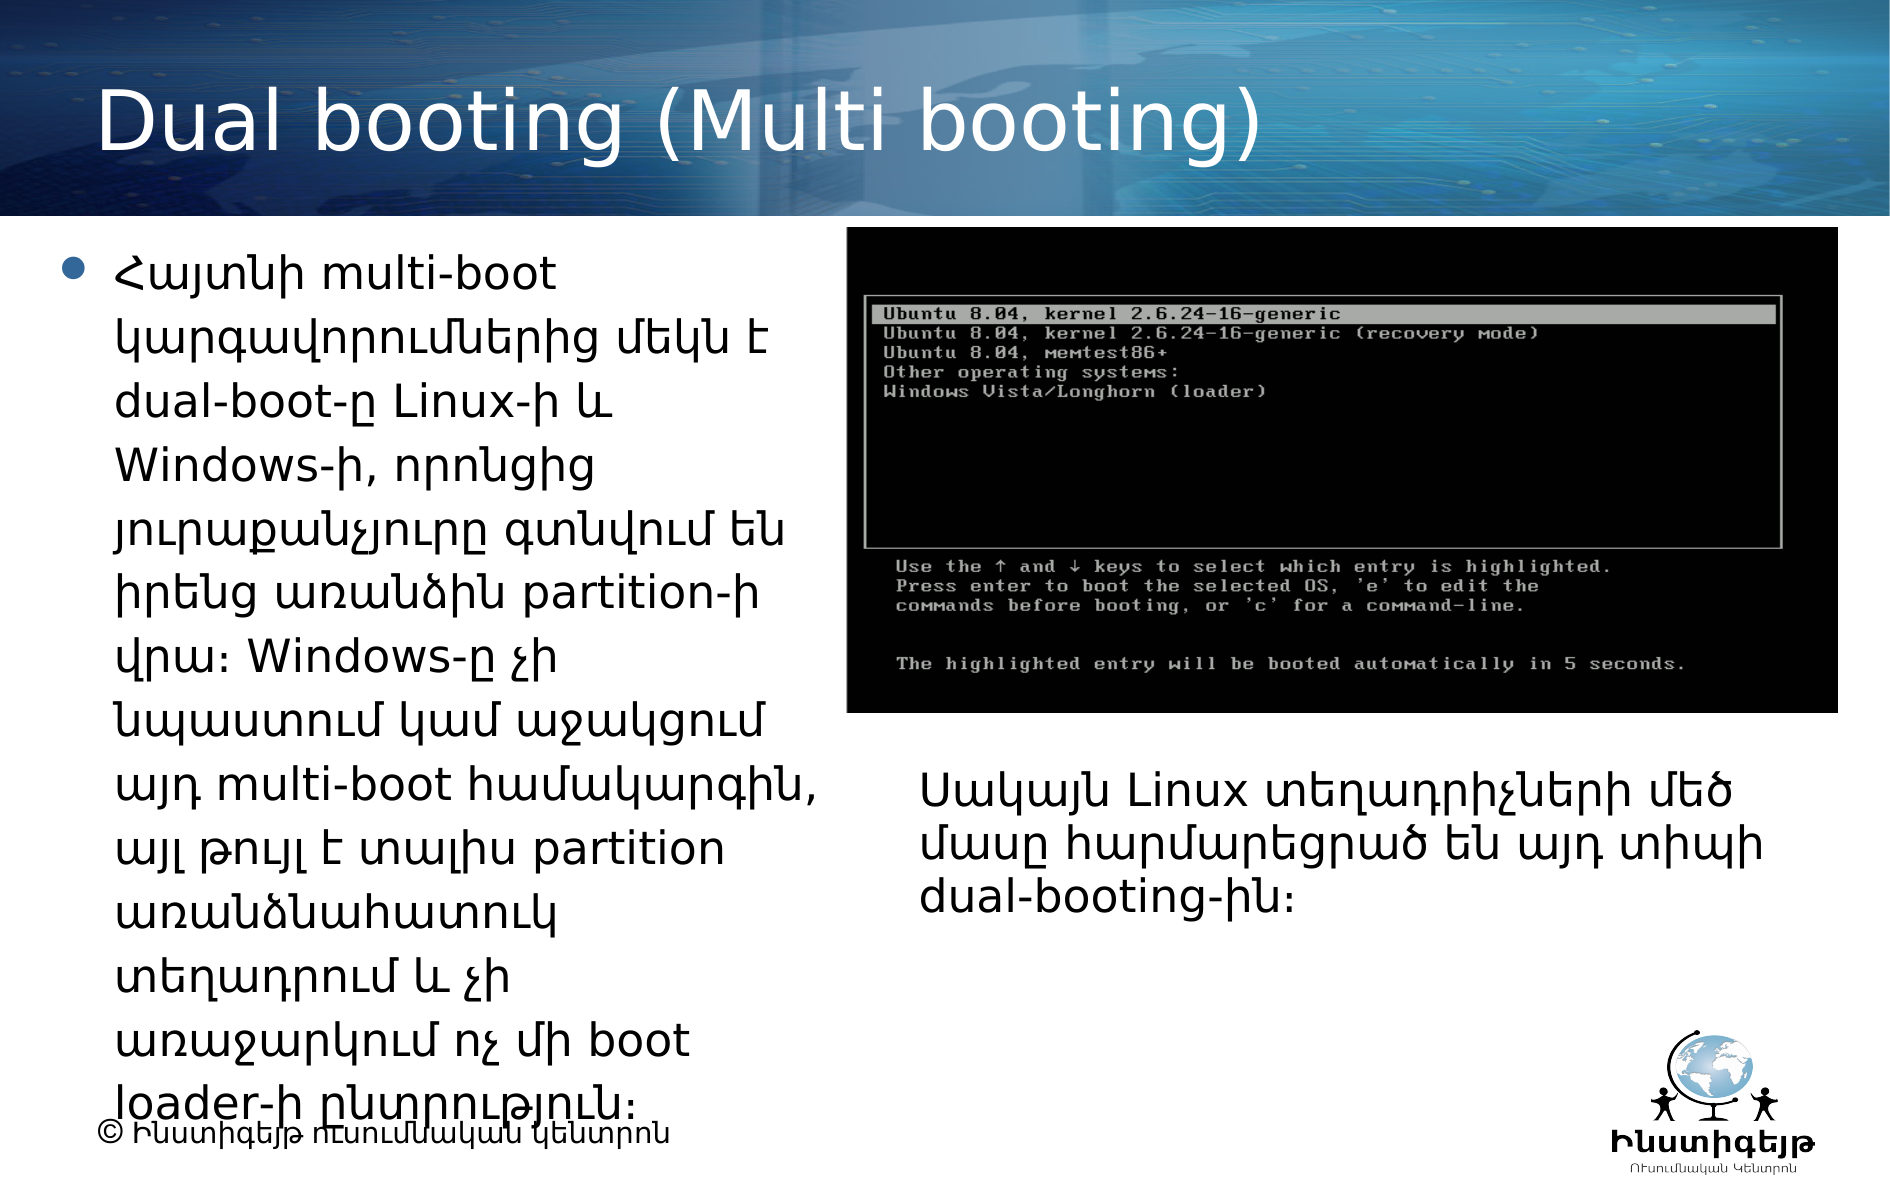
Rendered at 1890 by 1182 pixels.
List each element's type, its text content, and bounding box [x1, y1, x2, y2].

text_box Սակայն Linux տեղադրիչների մեծ մասը հարմարեցրած են այդ տիպի dual-booting-ին։ [903, 756, 1842, 985]
picture [1612, 1030, 1815, 1175]
title Dual booting (Multi booting) [94, 47, 1793, 217]
list Հայտնի multi-boot կարգավորումներից մեկն է dual-boot-ը Linux-ի և Windows-ի, որոնցից յուրաքանչյուրը գտնվում են իրենց առանձին partition-ի վրա։ Windows-ը չի նպաստում կամ աջակցում այդ multi-boot համակարգին, այլ թույլ է տալիս partition առանձնահատուկ տեղադրում և չի առաջարկում ոչ մի boot loader-ի ընտրություն։ [59, 236, 826, 1121]
picture [0, 0, 1890, 216]
picture [846, 227, 1838, 713]
